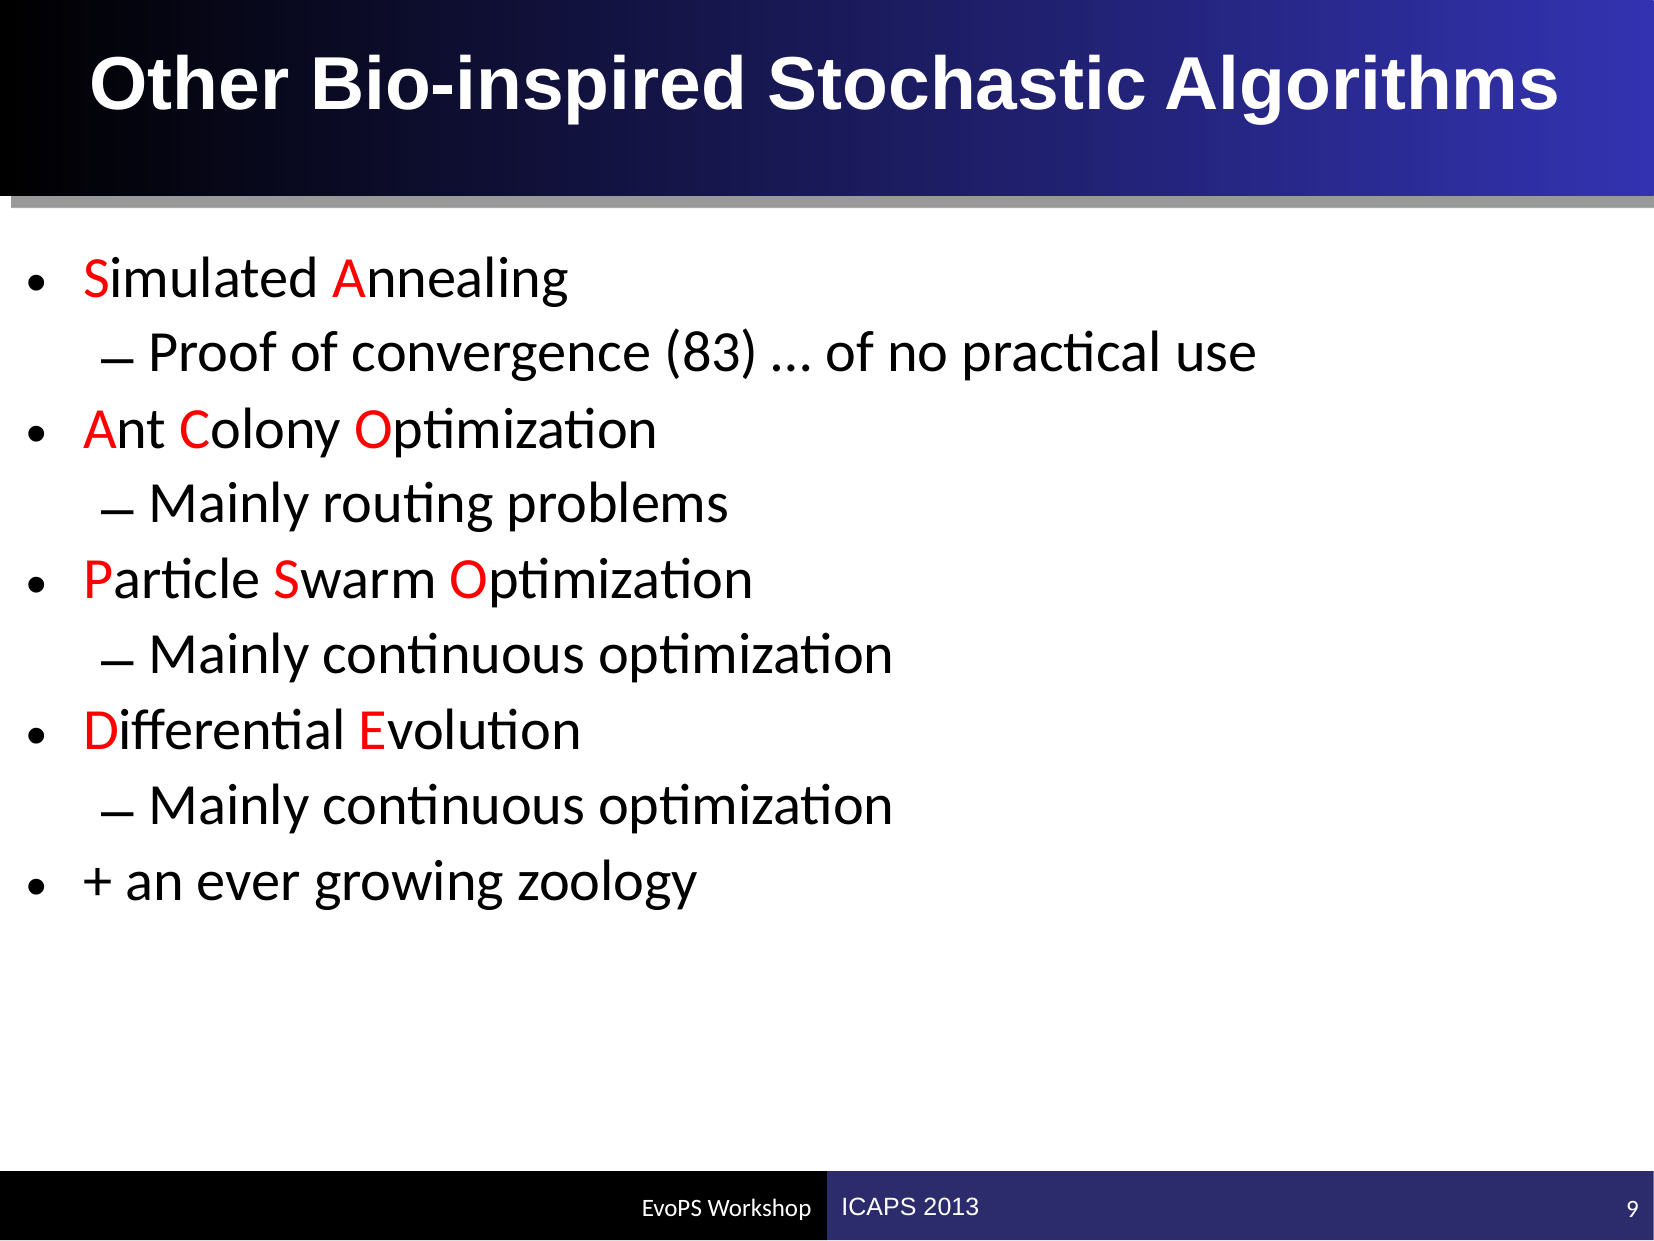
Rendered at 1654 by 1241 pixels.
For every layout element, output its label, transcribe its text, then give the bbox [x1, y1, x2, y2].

list Simulated Annealing Proof of convergence (83) … of no practical use Ant Colony Optimization Mainly routing problems Particle Swarm Optimization Mainly continuous optimization Differential Evolution Mainly continuous optimization + an ever growing zoology [12, 245, 1621, 1111]
text_box Other Bio-inspired Stochastic Algorithms [75, 34, 1591, 151]
